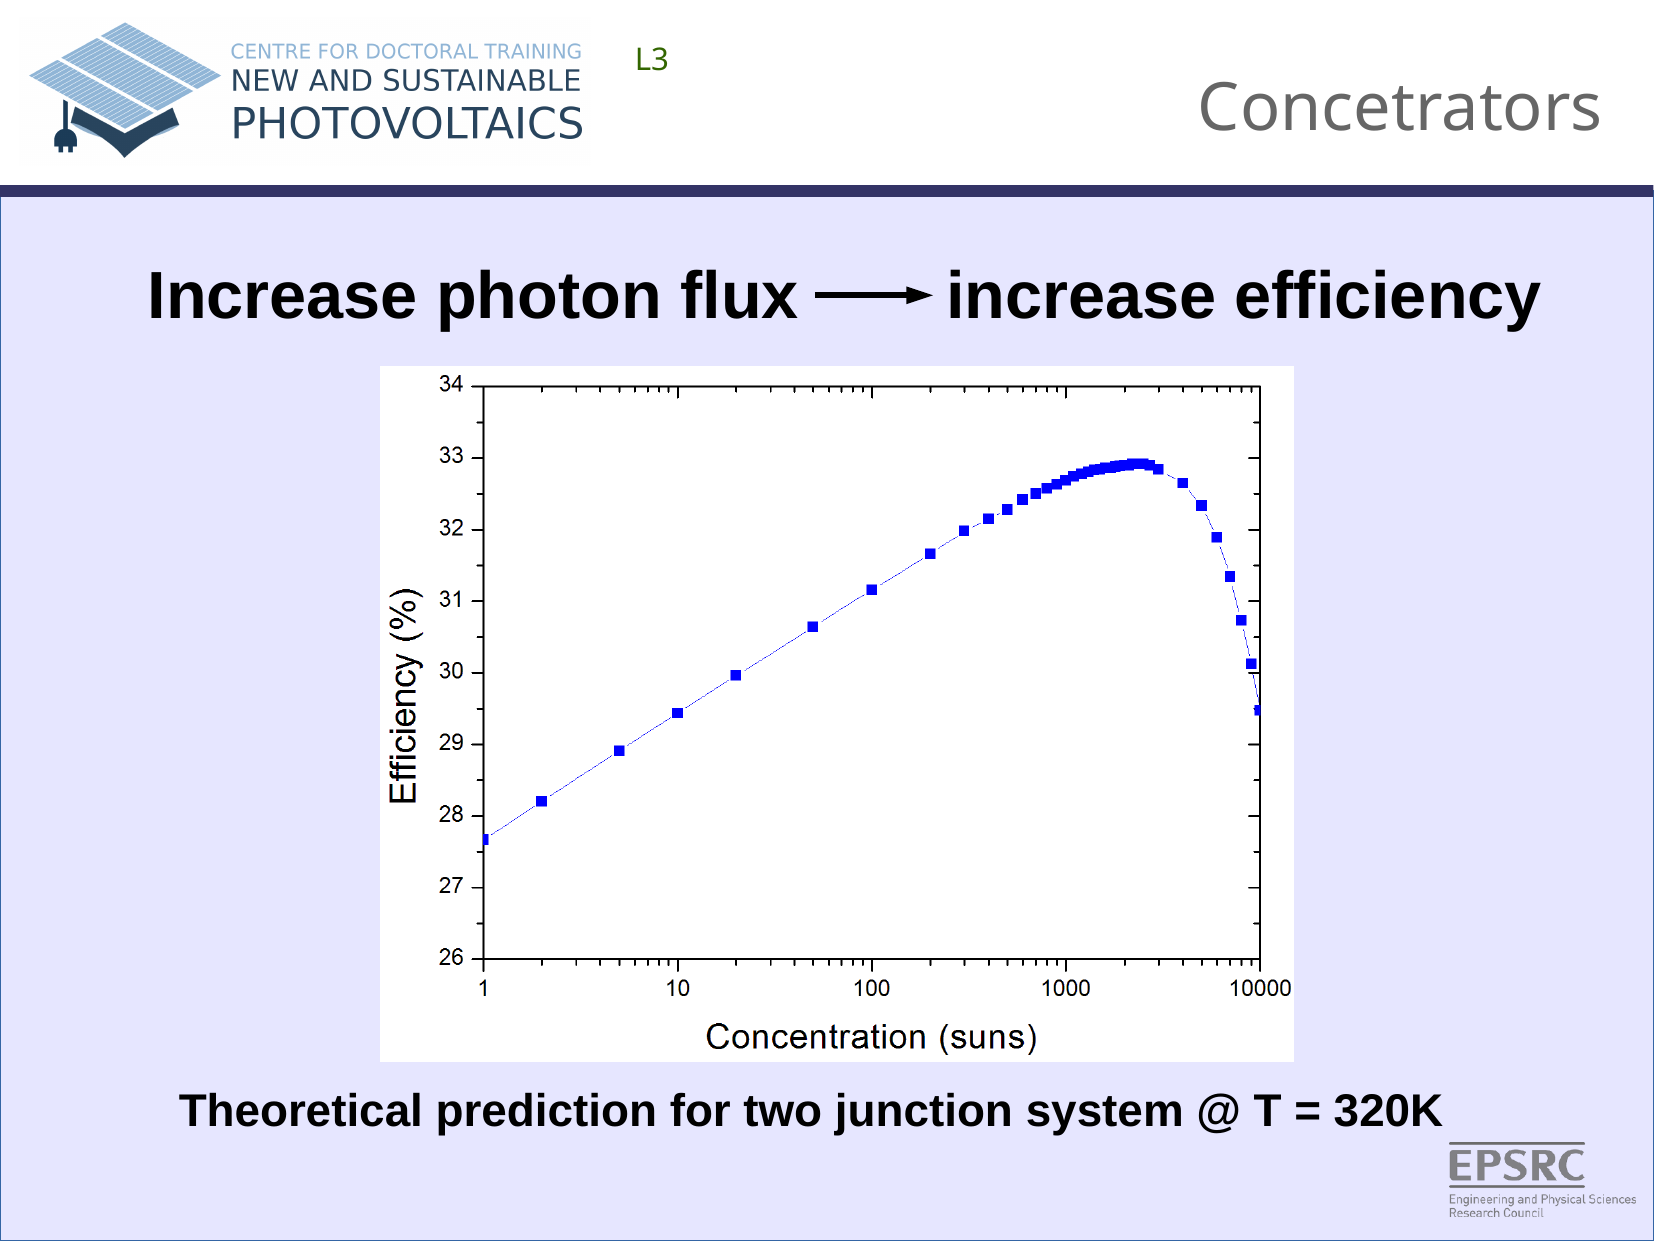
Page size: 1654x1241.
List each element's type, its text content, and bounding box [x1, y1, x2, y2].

picture [19, 17, 591, 166]
text_box Theoretical prediction for two junction system @ T = 320K [161, 1074, 1463, 1147]
picture [1449, 1142, 1636, 1217]
text_box Increase photon flux increase efficiency [129, 247, 1566, 343]
picture [380, 366, 1294, 1062]
text_box L3 [620, 29, 880, 80]
text_box Concetrators [767, 52, 1619, 142]
text_box [0, 197, 1654, 1241]
